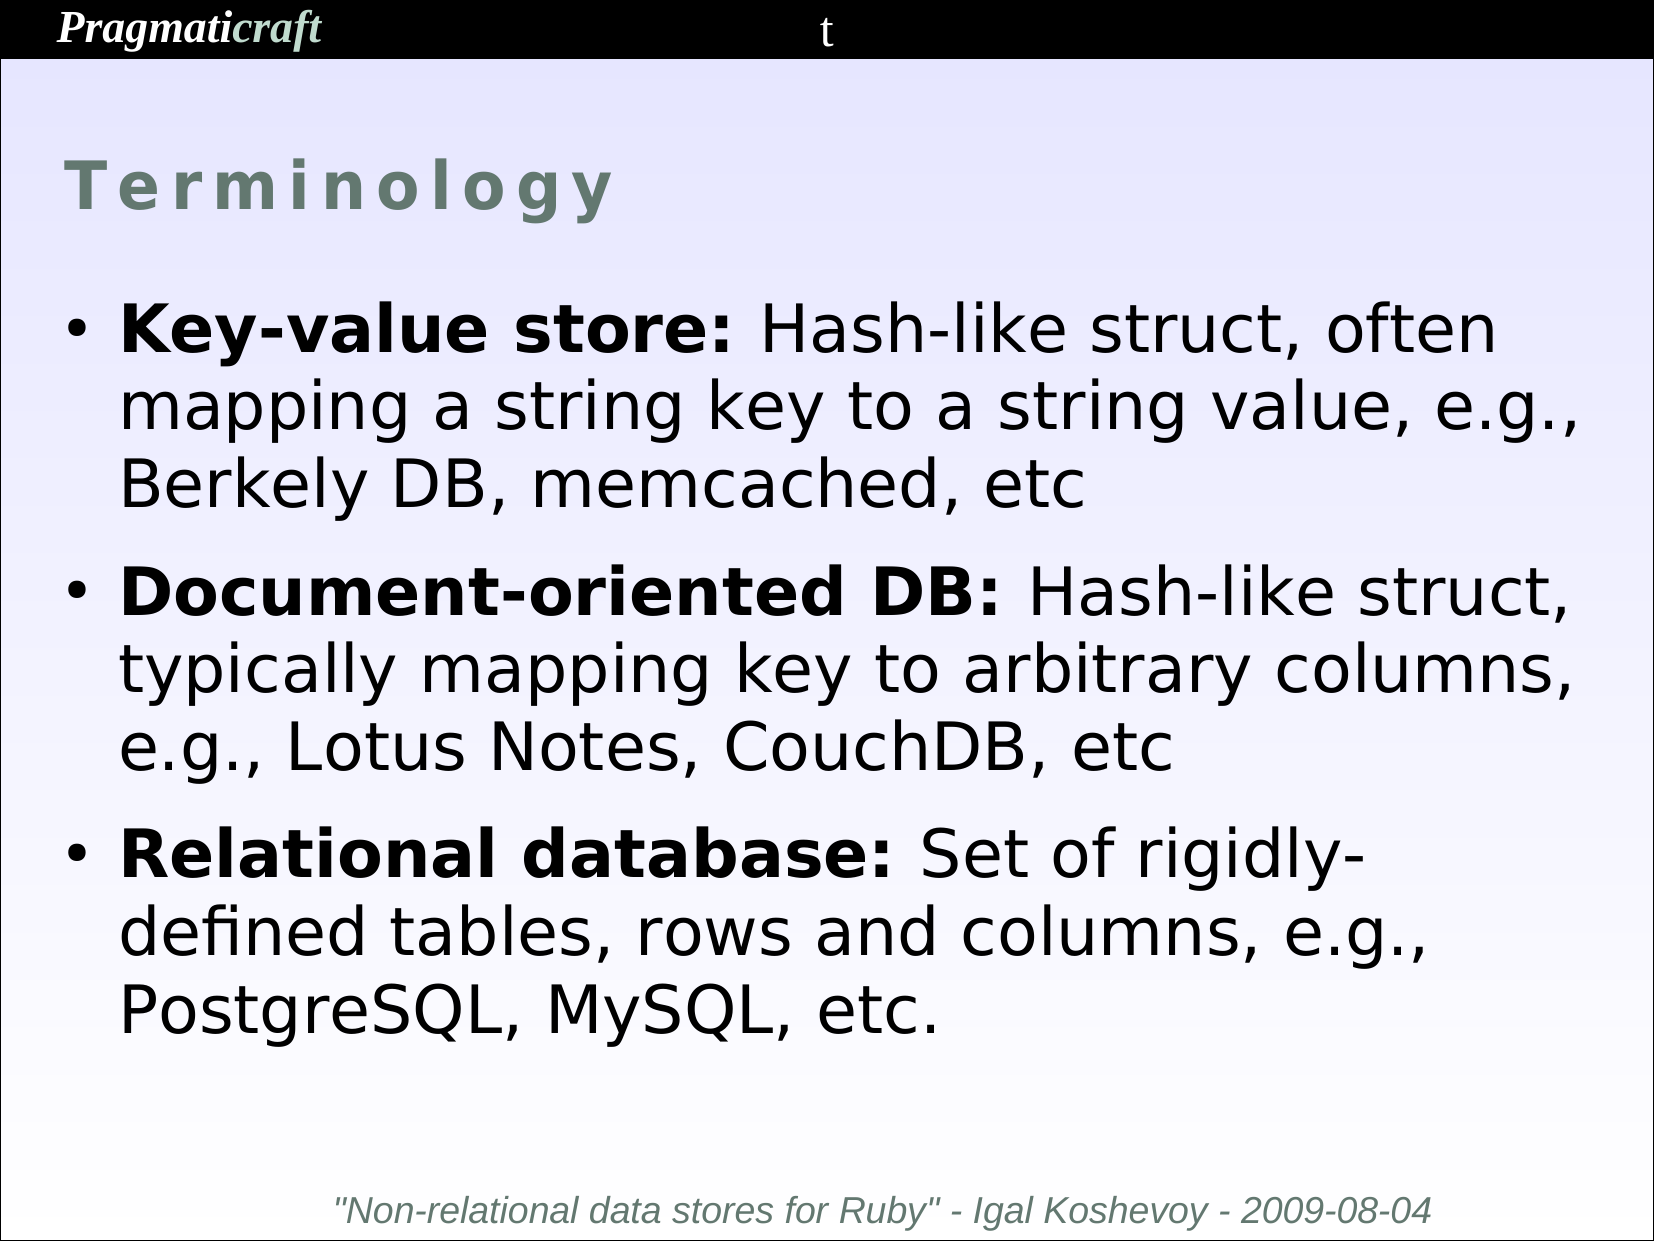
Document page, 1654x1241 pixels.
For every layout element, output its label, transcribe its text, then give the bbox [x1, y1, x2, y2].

title Terminology [64, 112, 1587, 261]
list Key-value store: Hash-like struct, often mapping a string key to a string value, e.g., Berkely DB, memcached, etc Document-oriented DB: Hash-like struct, typically mapping key to arbitrary columns, e.g., Lotus Notes, CouchDB, etc Relational database: Set of rigidly-defined tables, rows and columns, e.g., PostgreSQL, MySQL, etc. [47, 290, 1584, 1151]
